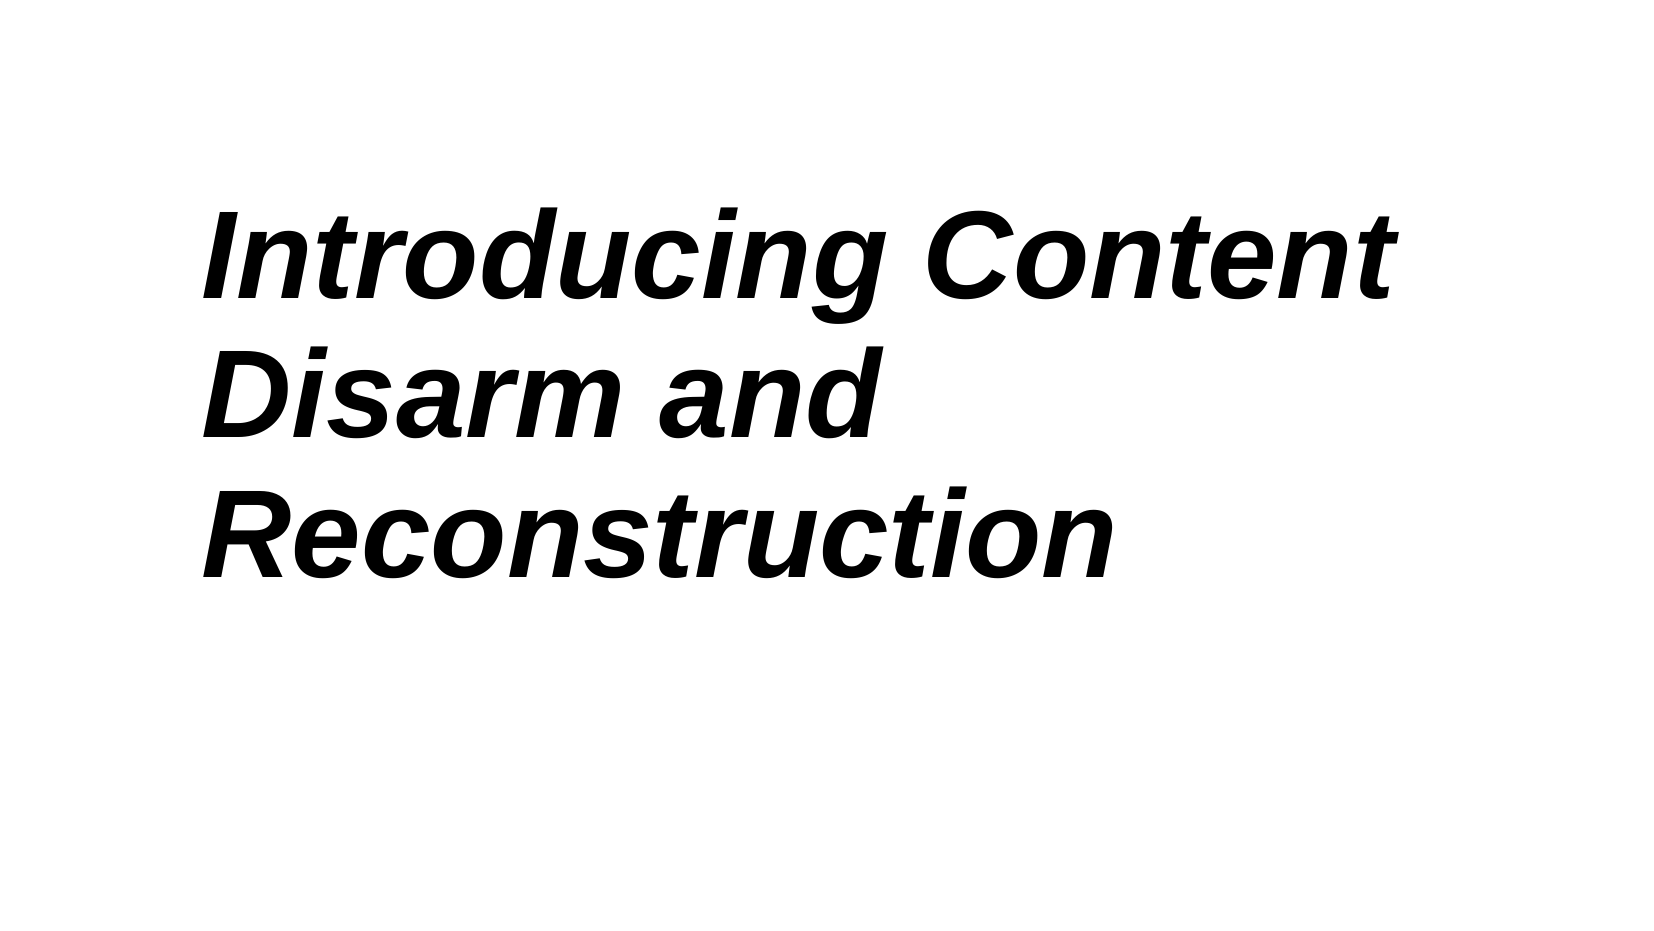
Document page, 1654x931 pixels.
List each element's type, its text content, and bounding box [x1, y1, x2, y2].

text_box Introducing Content Disarm and Reconstruction [186, 177, 1447, 612]
